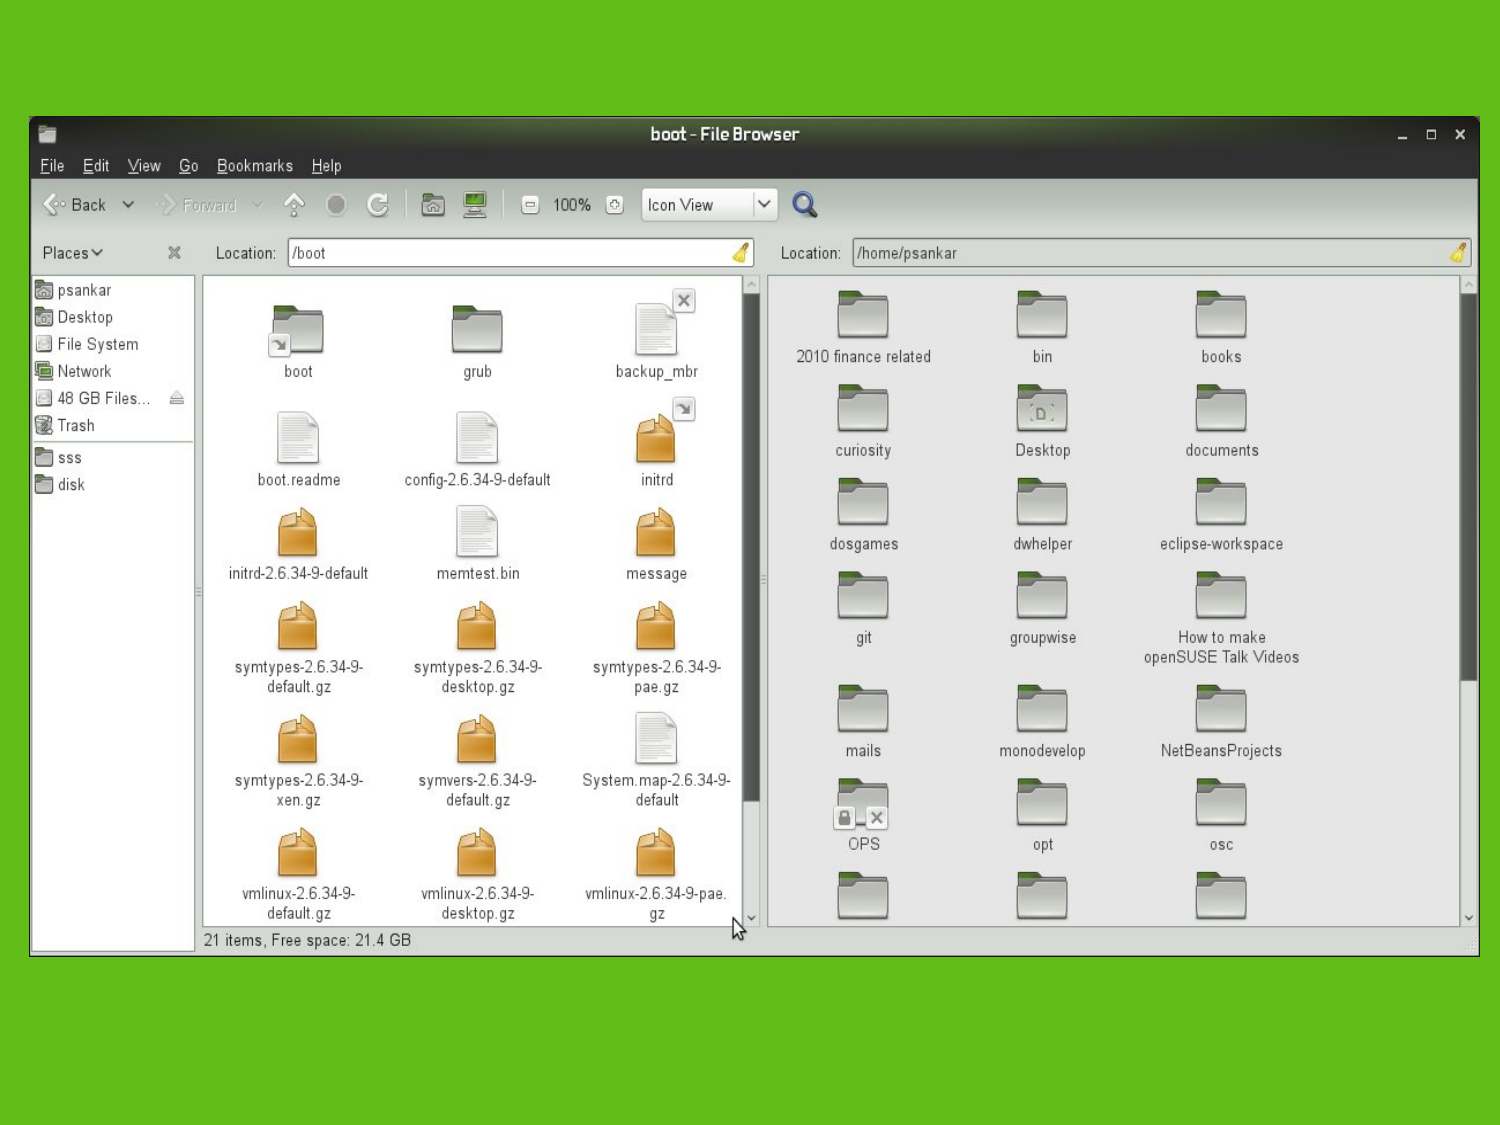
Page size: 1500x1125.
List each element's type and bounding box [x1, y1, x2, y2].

picture [29, 116, 1480, 957]
